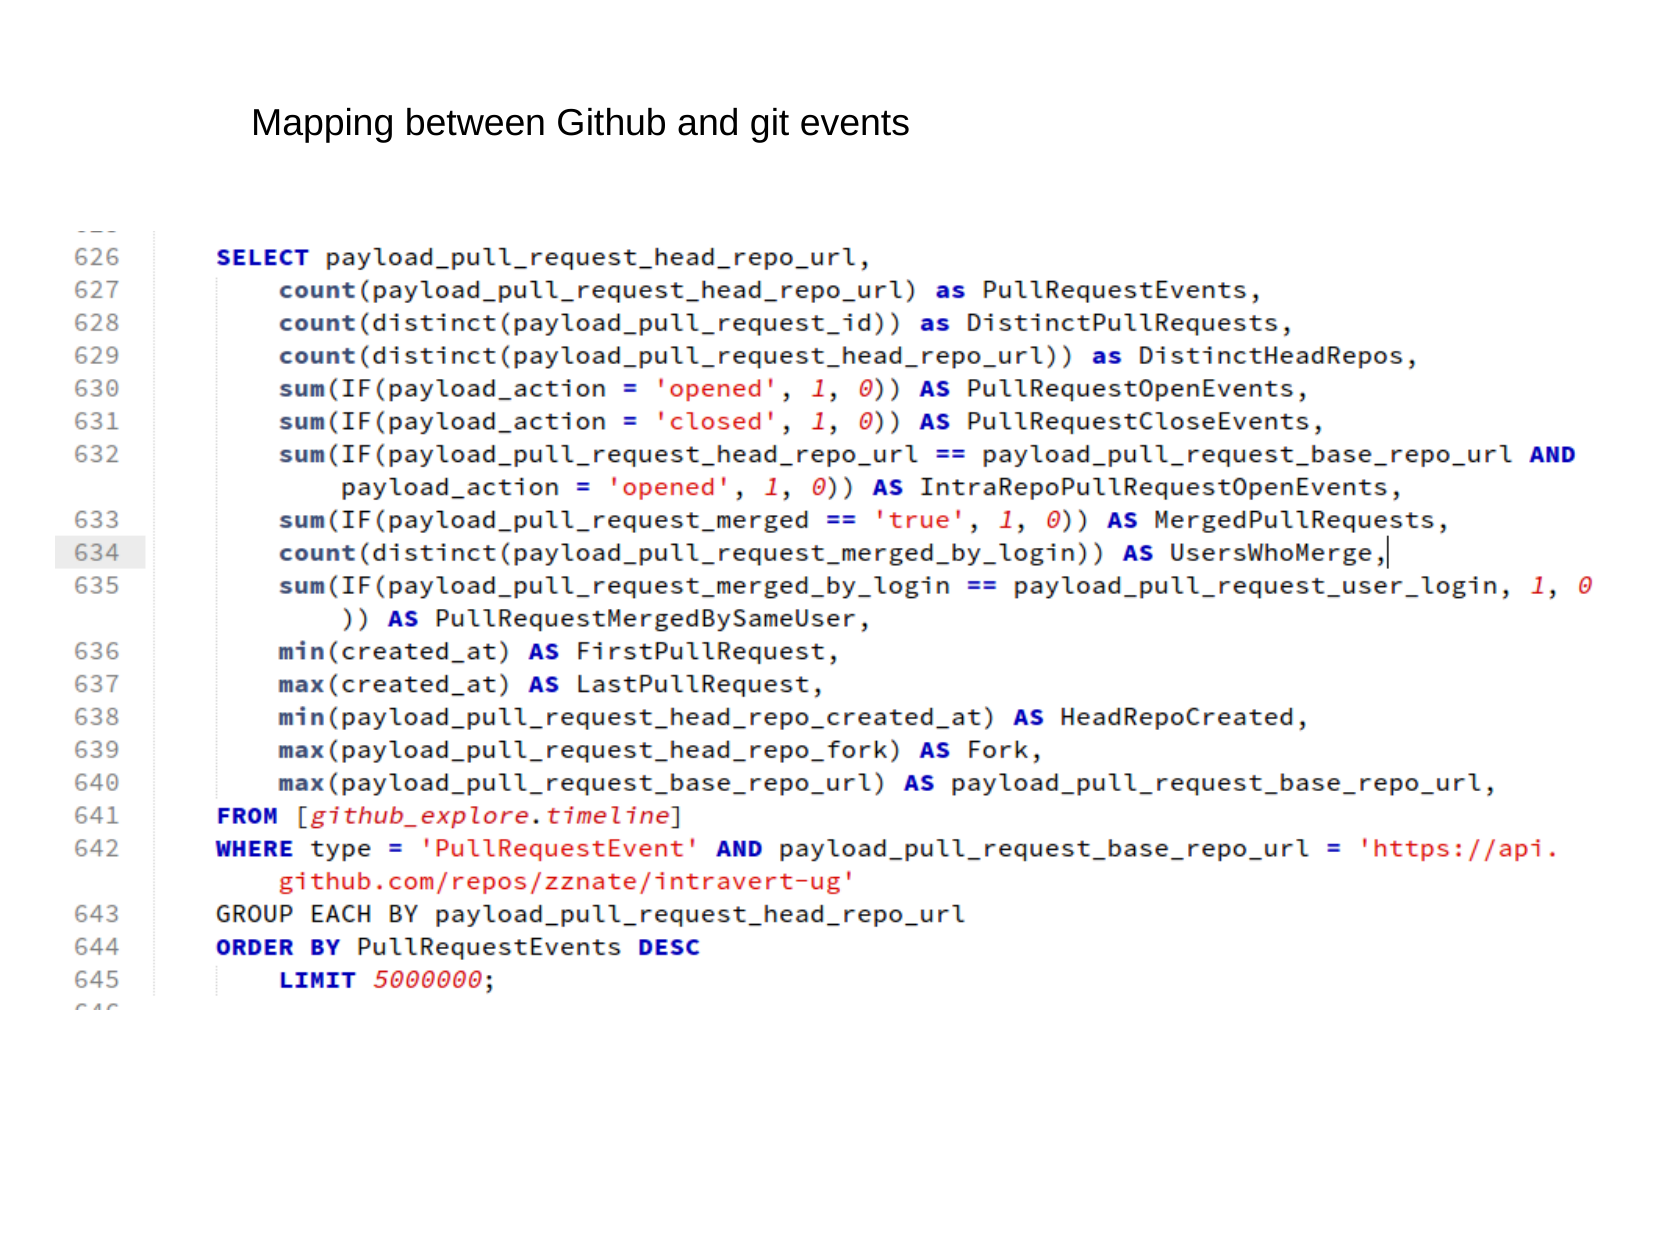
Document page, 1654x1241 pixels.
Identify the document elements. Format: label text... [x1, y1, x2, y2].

picture [55, 231, 1600, 1010]
text_box Mapping between Github and git events [236, 94, 1016, 152]
